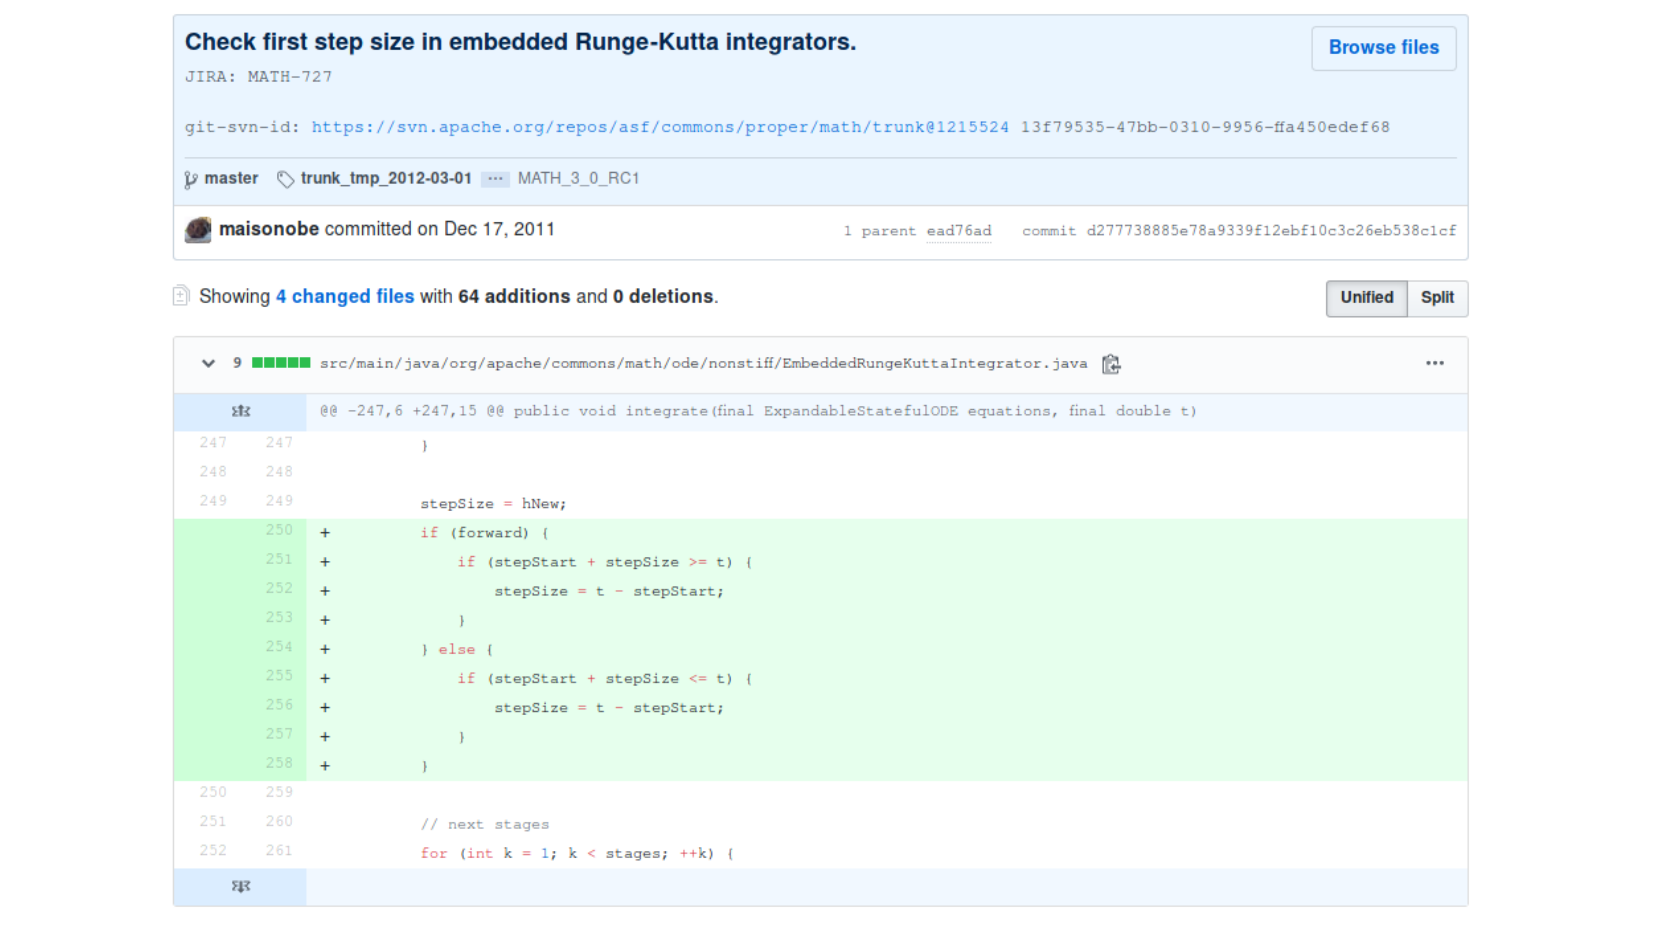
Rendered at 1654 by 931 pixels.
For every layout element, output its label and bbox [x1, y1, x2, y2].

picture [169, 9, 1473, 911]
